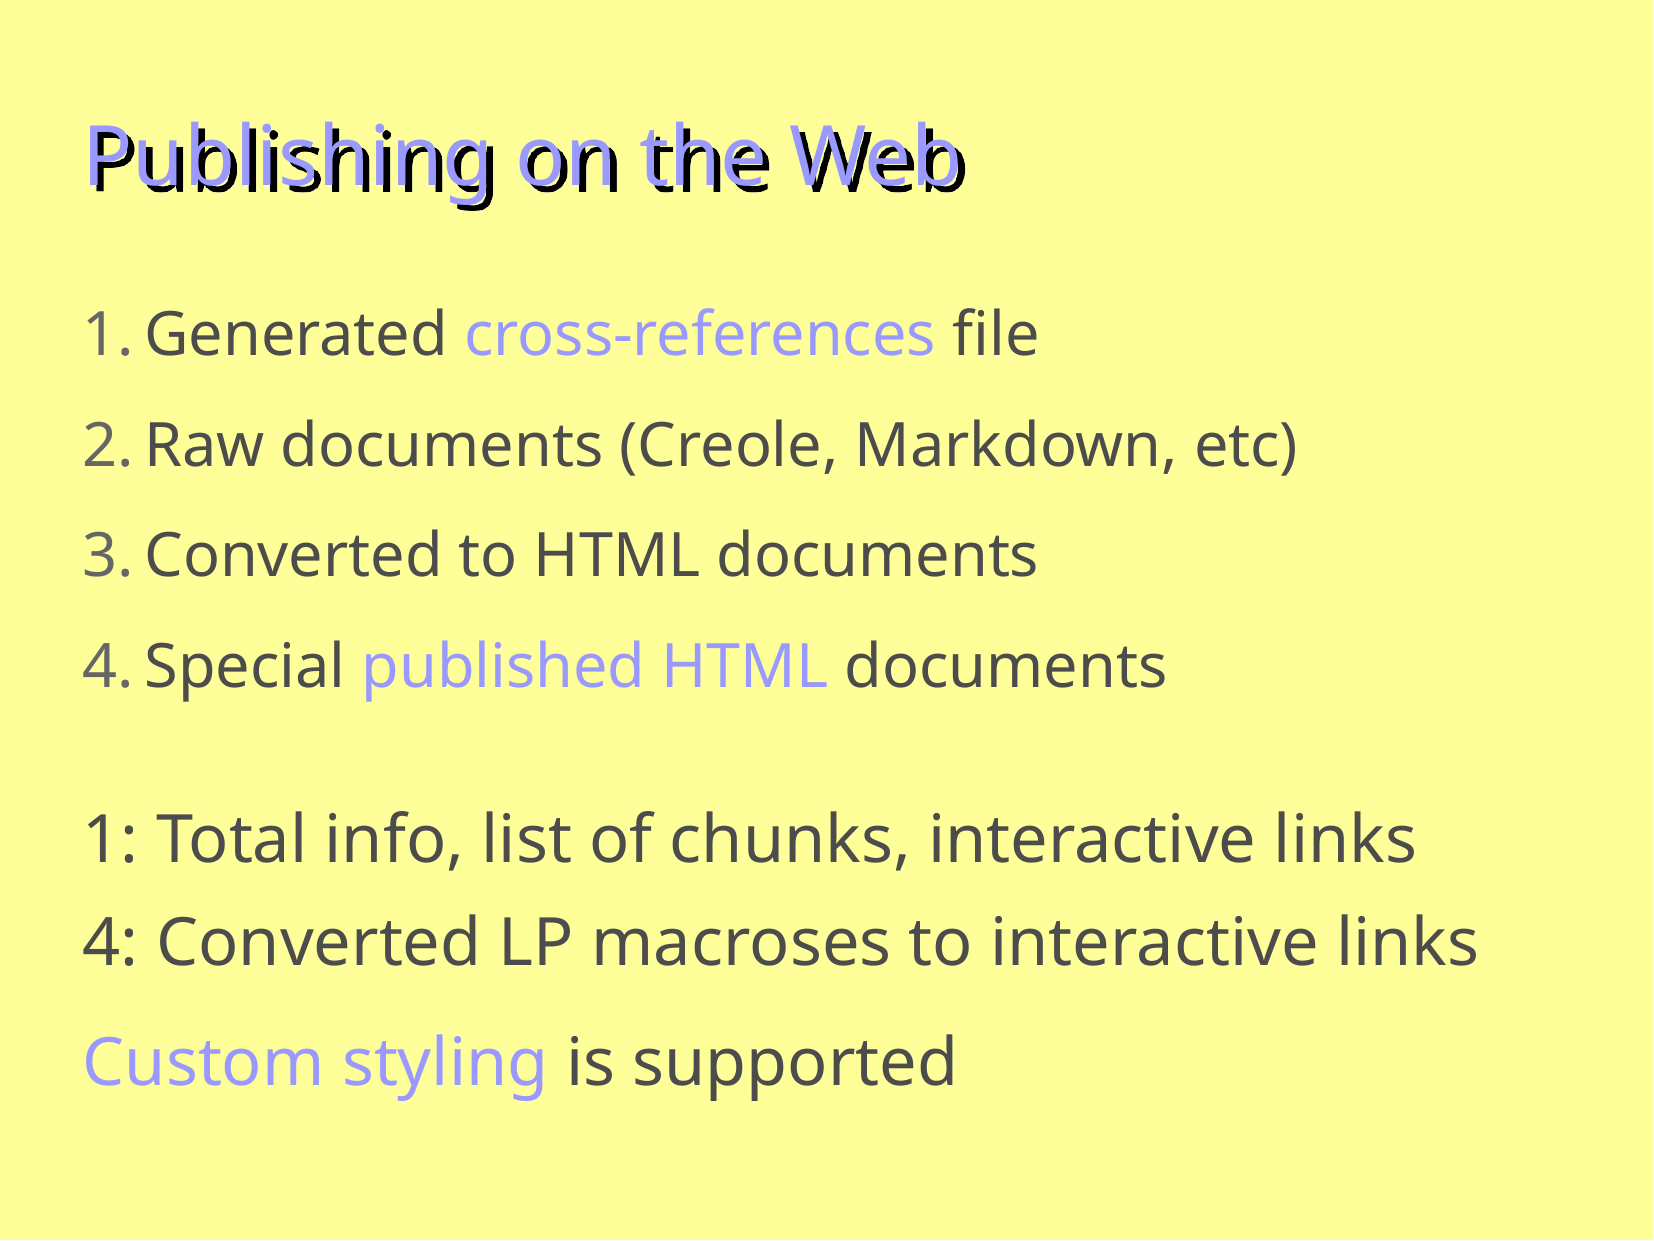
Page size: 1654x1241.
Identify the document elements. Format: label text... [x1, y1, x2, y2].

list Generated cross-references file Raw documents (Creole, Markdown, etc) Converted to HTML documents Special published HTML documents [82, 290, 1538, 709]
title Publishing on the Web [82, 49, 1571, 257]
list 1: Total info, list of chunks, interactive links 4: Converted LP macroses to interactive links Custom styling is supported [82, 791, 1538, 1146]
